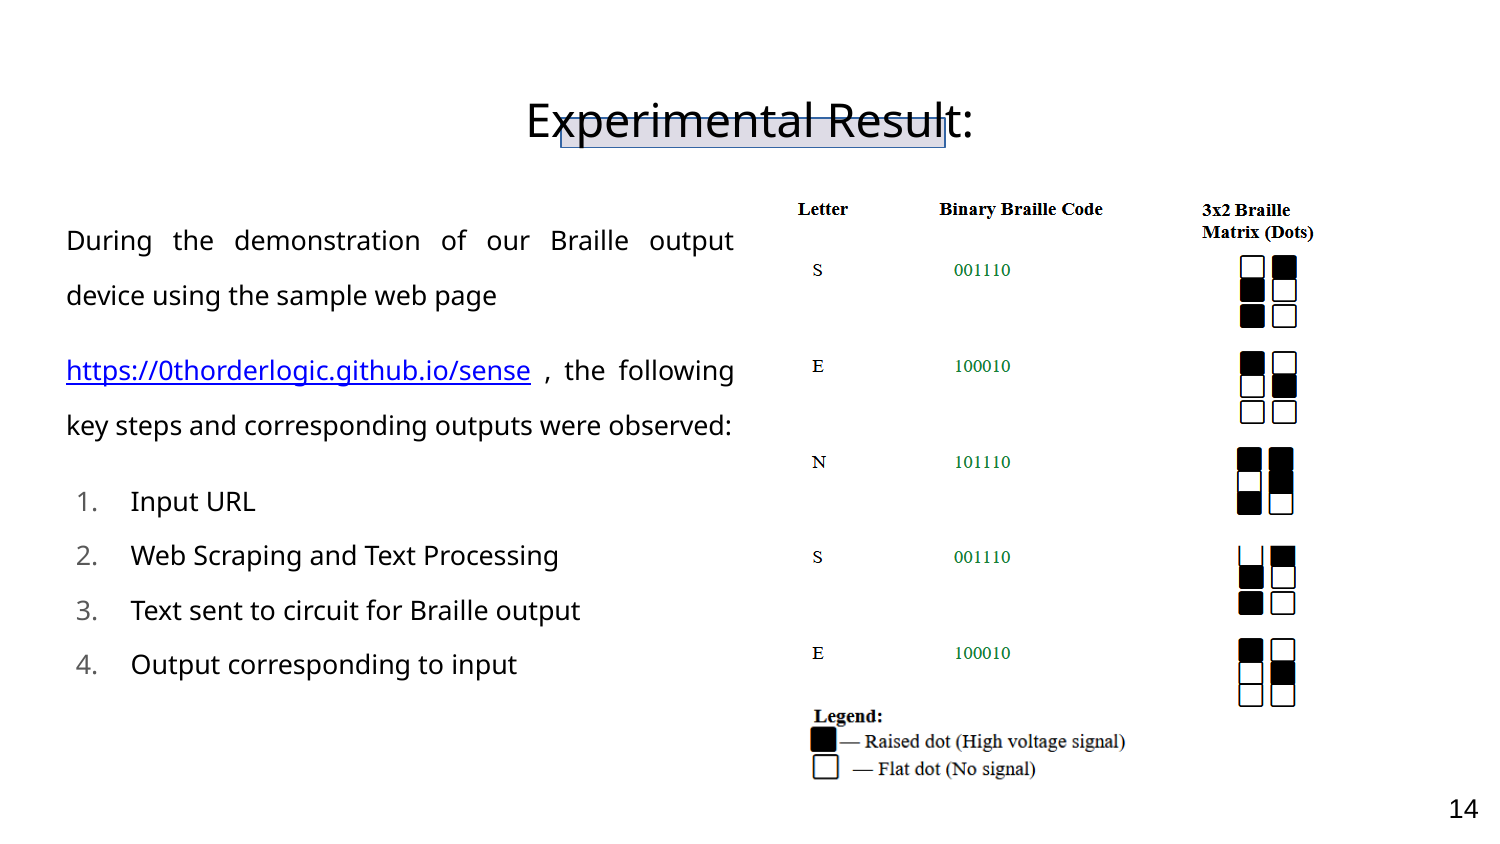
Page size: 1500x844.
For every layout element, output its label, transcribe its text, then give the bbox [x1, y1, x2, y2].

text_box During the demonstration of our Braille output device using the sample web page https://0thorderlogic.github.io/sense , the following key steps and corresponding outputs were observed: Input URL Web Scraping and Text Processing Text sent to circuit for Braille output Output corresponding to input [51, 189, 750, 750]
slide_number <number> [1403, 779, 1494, 844]
picture [774, 188, 1327, 791]
text_box Experimental Result: [51, 72, 1449, 167]
